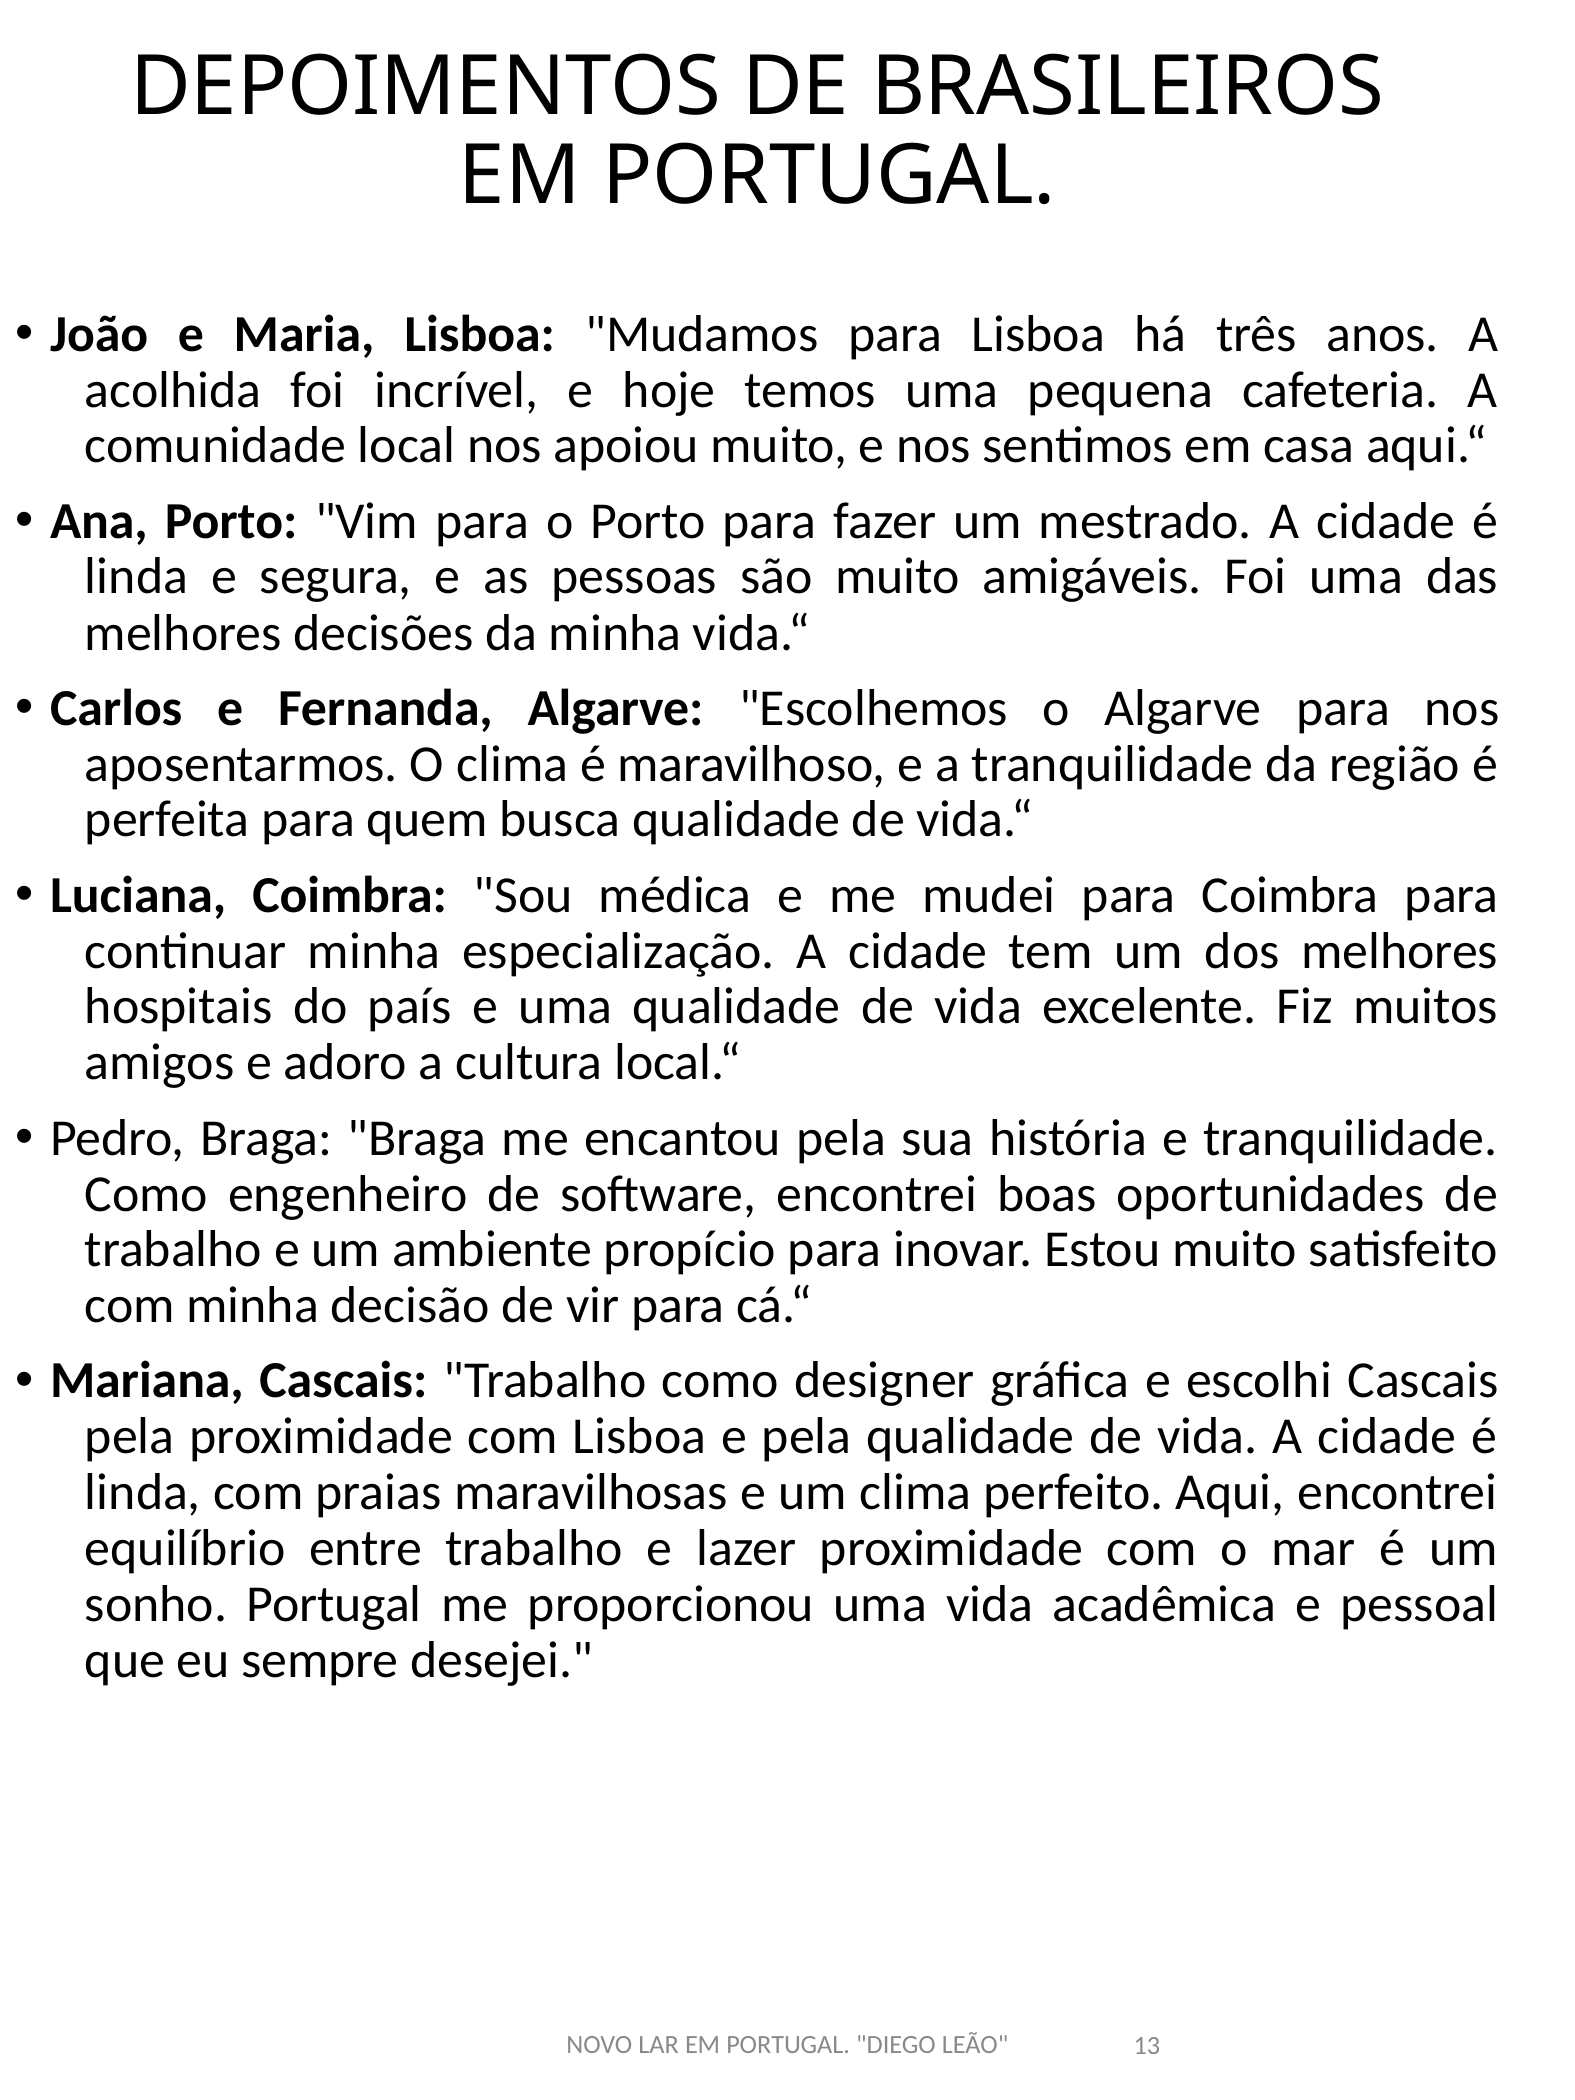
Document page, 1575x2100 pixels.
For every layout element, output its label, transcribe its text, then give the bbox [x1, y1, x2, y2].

title DEPOIMENTOS DE BRASILEIROS EM PORTUGAL. [78, 0, 1437, 298]
list João e Maria, Lisboa: "Mudamos para Lisboa há três anos. A acolhida foi incrível, e hoje temos uma pequena cafeteria. A comunidade local nos apoiou muito, e nos sentimos em casa aqui.“ Ana, Porto: "Vim para o Porto para fazer um mestrado. A cidade é linda e segura, e as pessoas são muito amigáveis. Foi uma das melhores decisões da minha vida.“ Carlos e Fernanda, Algarve: "Escolhemos o Algarve para nos aposentarmos. O clima é maravilhoso, e a tranquilidade da região é perfeita para quem busca qualidade de vida.“ Luciana, Coimbra: "Sou médica e me mudei para Coimbra para continuar minha especialização. A cidade tem um dos melhores hospitais do país e uma qualidade de vida excelente. Fiz muitos amigos e adoro a cultura local.“ Pedro, Braga: "Braga me encantou pela sua história e tranquilidade. Como engenheiro de software, encontrei boas oportunidades de trabalho e um ambiente propício para inovar. Estou muito satisfeito com minha decisão de vir para cá.“ Mariana, Cascais: "Trabalho como designer gráfica e escolhi Cascais pela proximidade com Lisboa e pela qualidade de vida. A cidade é linda, com praias maravilhosas e um clima perfeito. Aqui, encontrei equilíbrio entre trabalho e lazer proximidade com o mar é um sonho. Portugal me proporcionou uma vida acadêmica e pessoal que eu sempre desejei." [0, 298, 1516, 1729]
text_box NOVO LAR EM PORTUGAL. "DIEGO LEÃO" [521, 1986, 1054, 2099]
text_box [1118, 1988, 1474, 2100]
